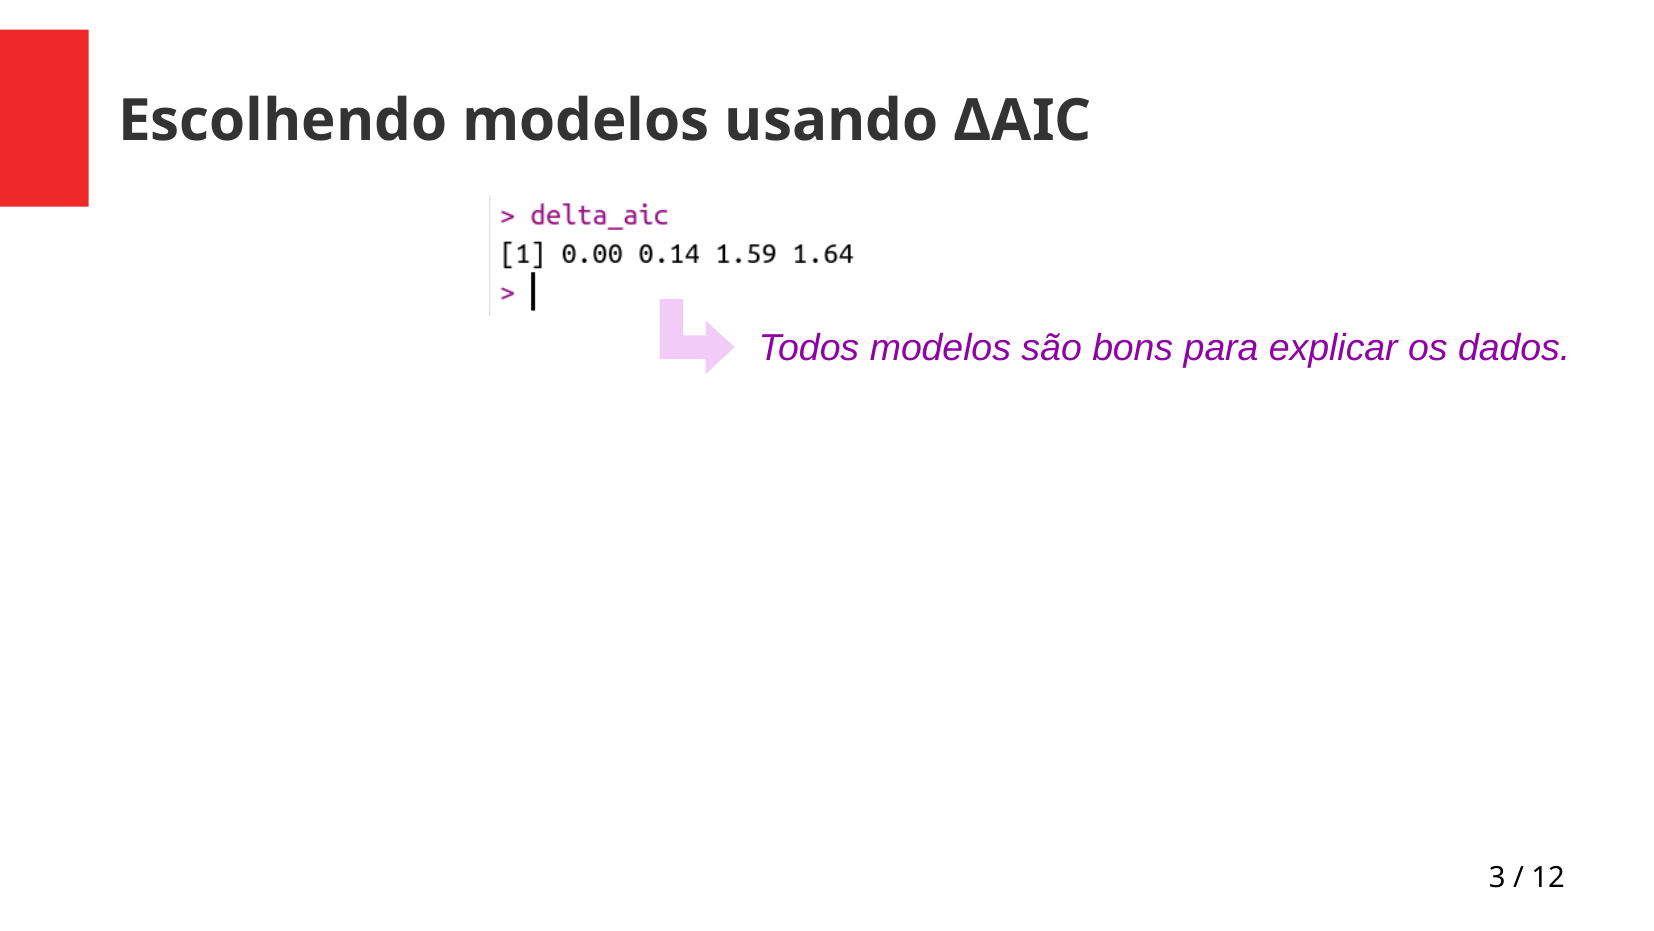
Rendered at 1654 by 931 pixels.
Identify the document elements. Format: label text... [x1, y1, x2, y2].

text_box [659, 299, 735, 375]
text_box Todos modelos são bons para explicar os dados. [743, 318, 1586, 376]
title Escolhendo modelos usando ΔAIC [118, 29, 1595, 207]
picture [489, 195, 1165, 316]
